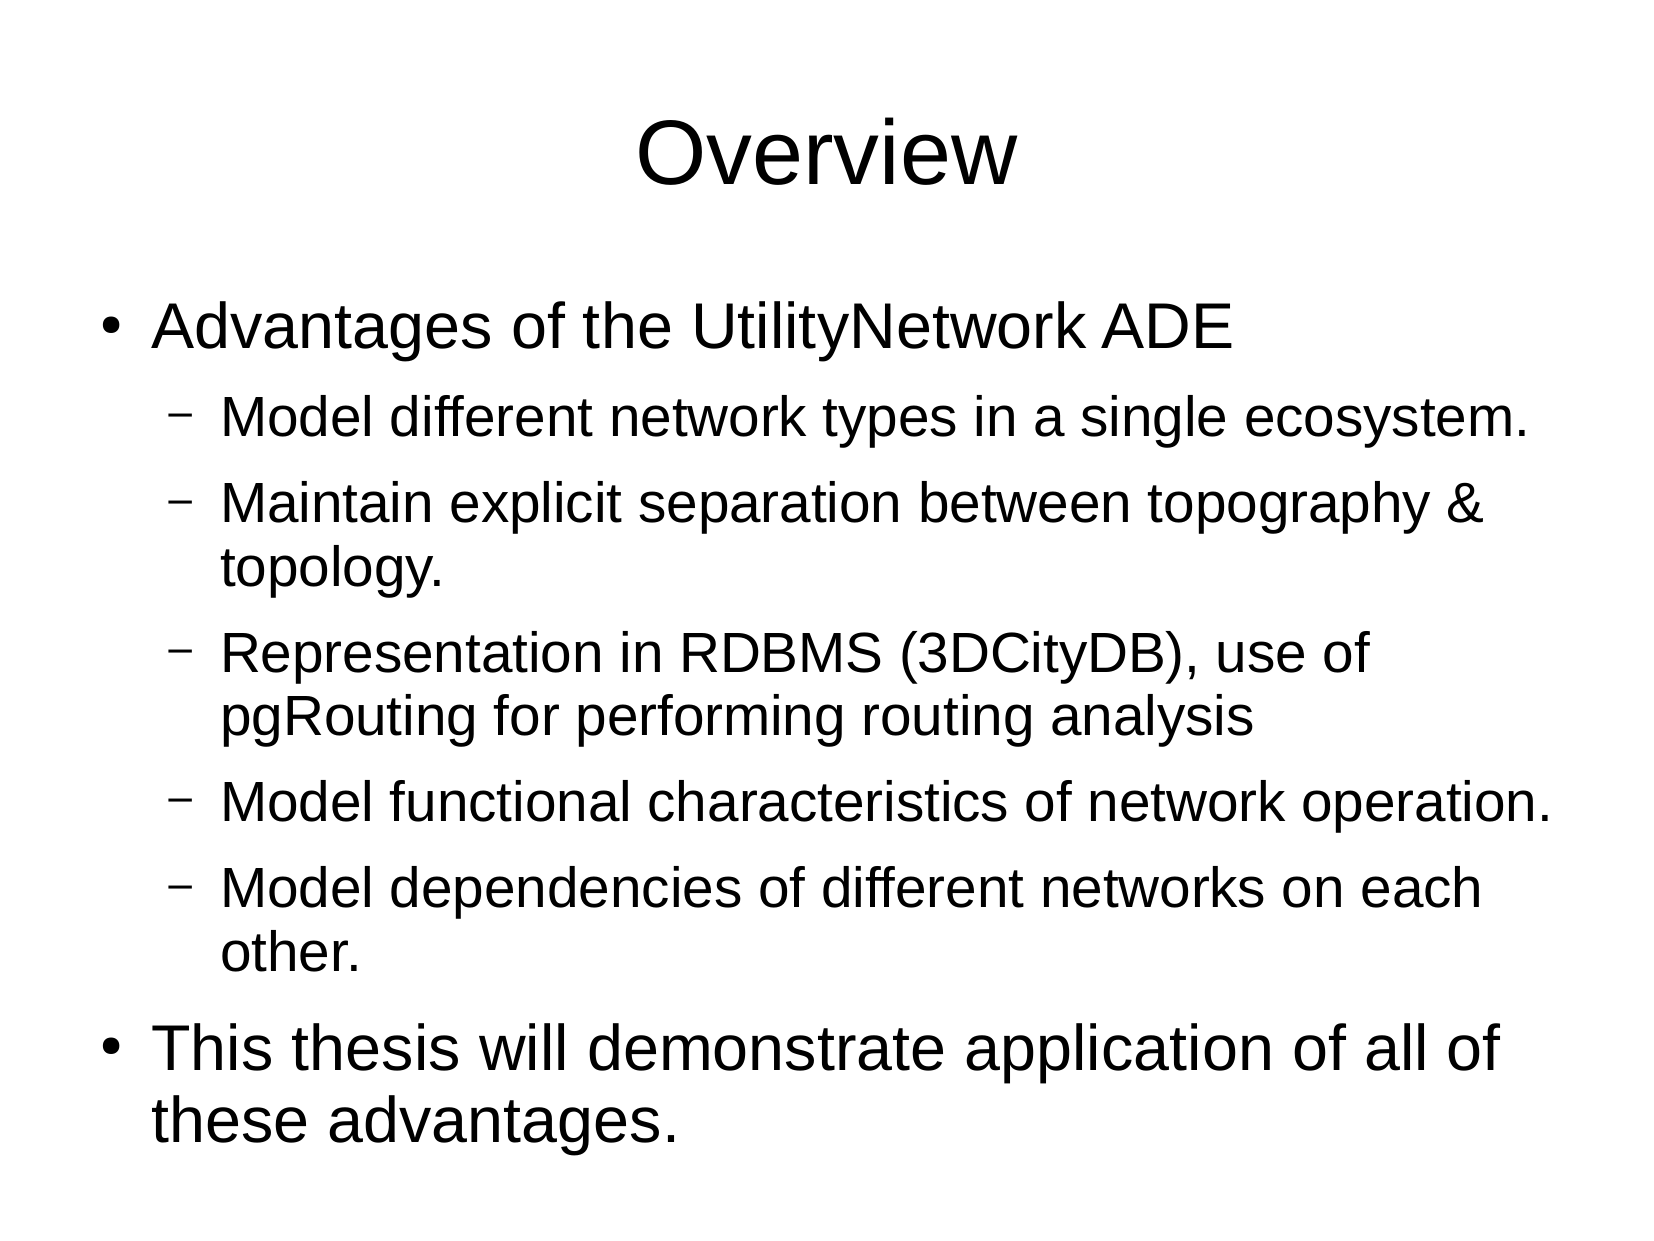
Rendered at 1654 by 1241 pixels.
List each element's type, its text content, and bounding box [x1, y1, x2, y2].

title Overview [82, 49, 1571, 257]
list Advantages of the UtilityNetwork ADE Model different network types in a single ecosystem. Maintain explicit separation between topography & topology. Representation in RDBMS (3DCityDB), use of pgRouting for performing routing analysis Model functional characteristics of network operation. Model dependencies of different networks on each other. This thesis will demonstrate application of all of these advantages. [82, 290, 1571, 1171]
